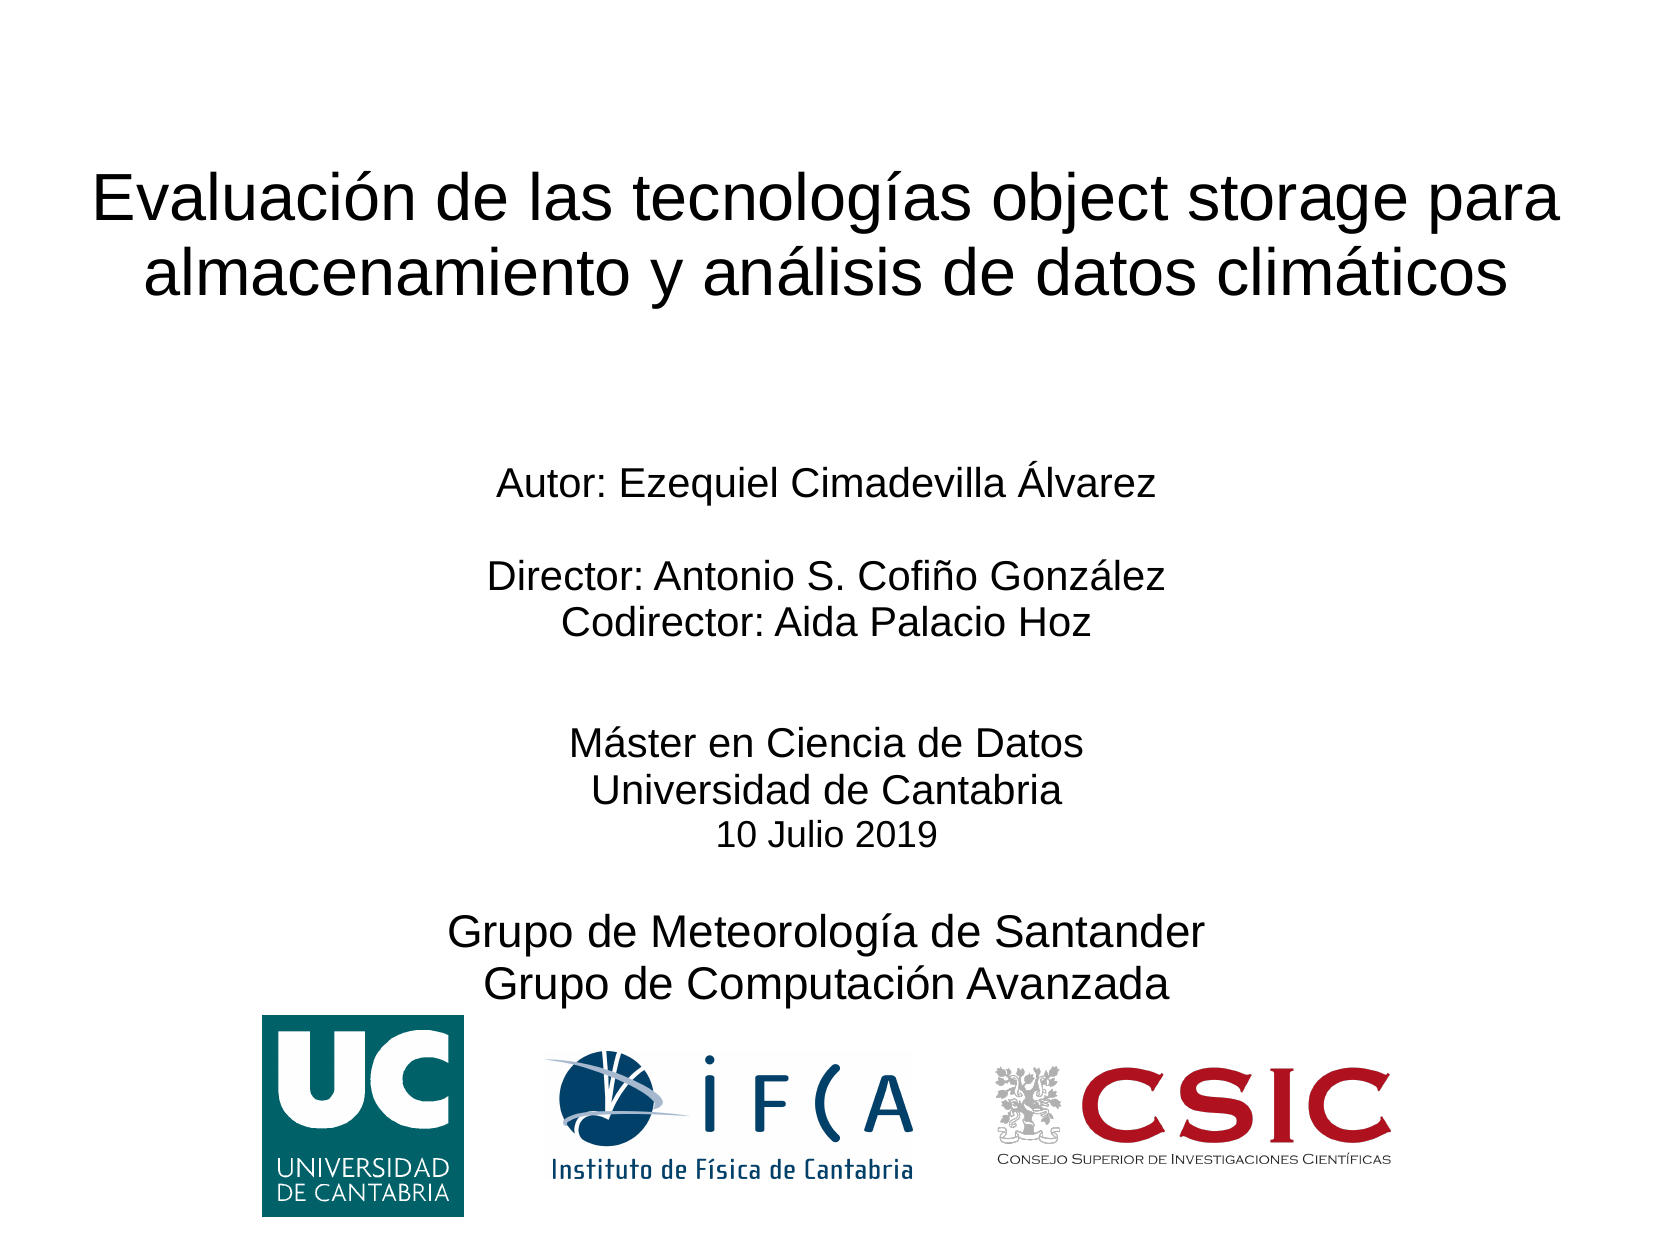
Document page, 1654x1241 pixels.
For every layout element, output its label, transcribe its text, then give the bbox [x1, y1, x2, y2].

picture [544, 1051, 913, 1179]
picture [262, 1015, 464, 1217]
subtitle Evaluación de las tecnologías object storage para almacenamiento y análisis de datos climáticos Autor: Ezequiel Cimadevilla Álvarez Director: Antonio S. Cofiño González Codirector: Aida Palacio Hoz Máster en Ciencia de Datos Universidad de Cantabria 10 Julio 2019 Grupo de Meteorología de Santander Grupo de Computación Avanzada [82, 85, 1571, 1061]
picture [995, 1066, 1391, 1164]
